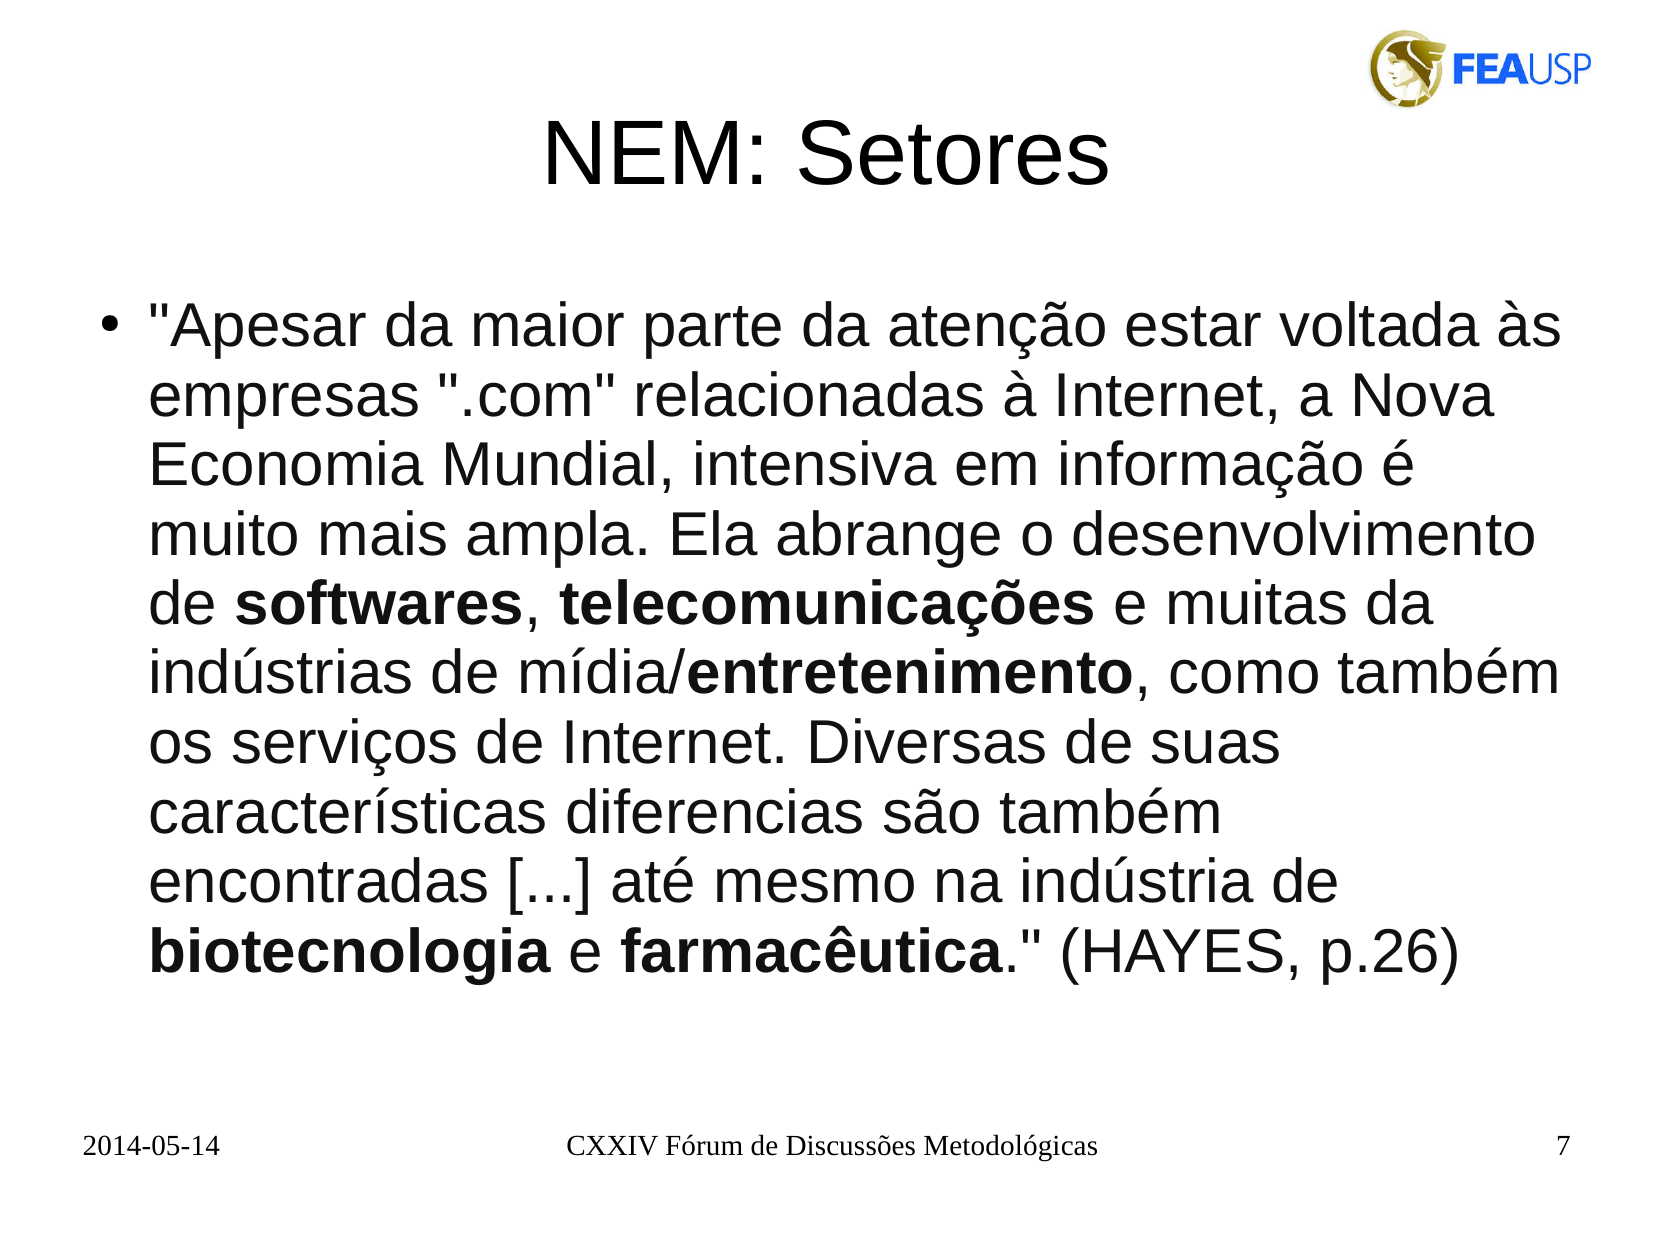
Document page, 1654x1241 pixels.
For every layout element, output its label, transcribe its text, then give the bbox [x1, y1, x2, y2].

picture [1366, 29, 1591, 110]
list "Apesar da maior parte da atenção estar voltada às empresas ".com" relacionadas à Internet, a Nova Economia Mundial, intensiva em informação é muito mais ampla. Ela abrange o desenvolvimento de softwares, telecomunicações e muitas da indústrias de mídia/entretenimento, como também os serviços de Internet. Diversas de suas características diferencias são também encontradas [...] até mesmo na indústria de biotecnologia e farmacêutica." (HAYES, p.26) [82, 290, 1571, 1010]
title NEM: Setores [82, 49, 1571, 257]
